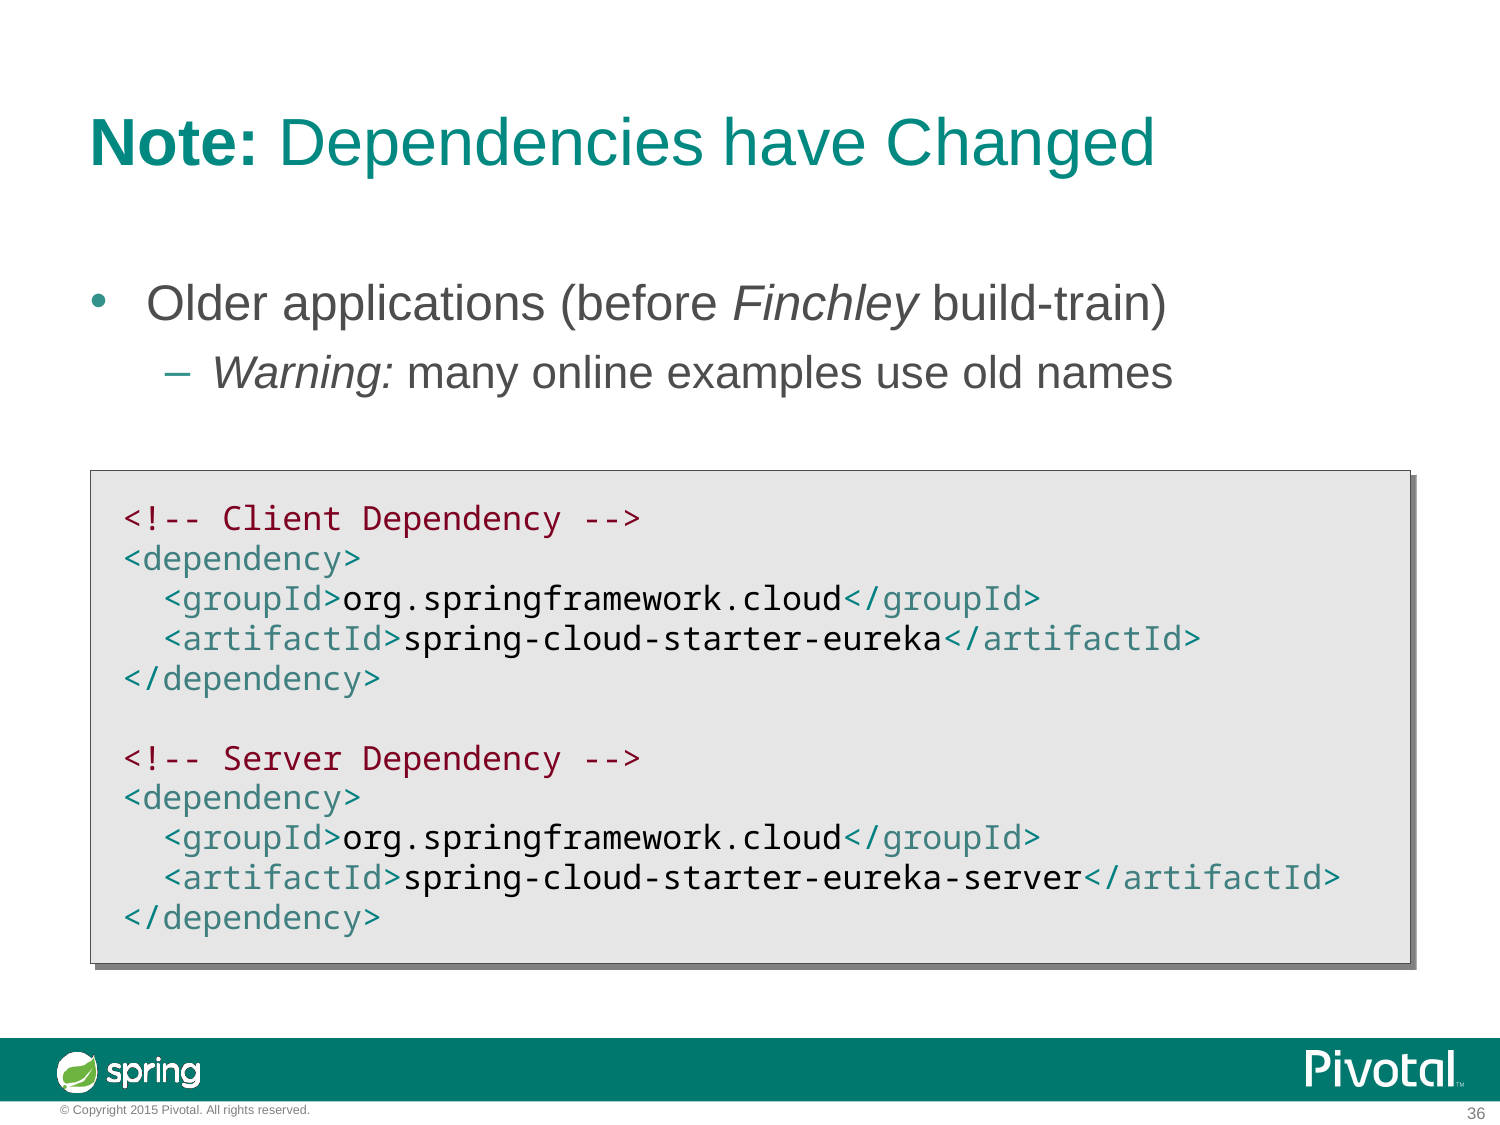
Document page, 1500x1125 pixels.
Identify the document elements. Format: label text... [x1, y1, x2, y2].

list Older applications (before Finchley build-train) Warning: many online examples use old names [75, 262, 1426, 931]
picture [32, 1041, 210, 1103]
title Note: Dependencies have Changed [75, 45, 1426, 233]
text_box <!-- Client Dependency --> <dependency> <groupId>org.springframework.cloud</groupId> <artifactId>spring-cloud-starter-eureka</artifactId> </dependency> <!-- Server Dependency --> <dependency> <groupId>org.springframework.cloud</groupId> <artifactId>spring-cloud-starter-eureka-server</artifactId> </dependency> [90, 470, 1411, 964]
picture [1306, 1050, 1464, 1087]
